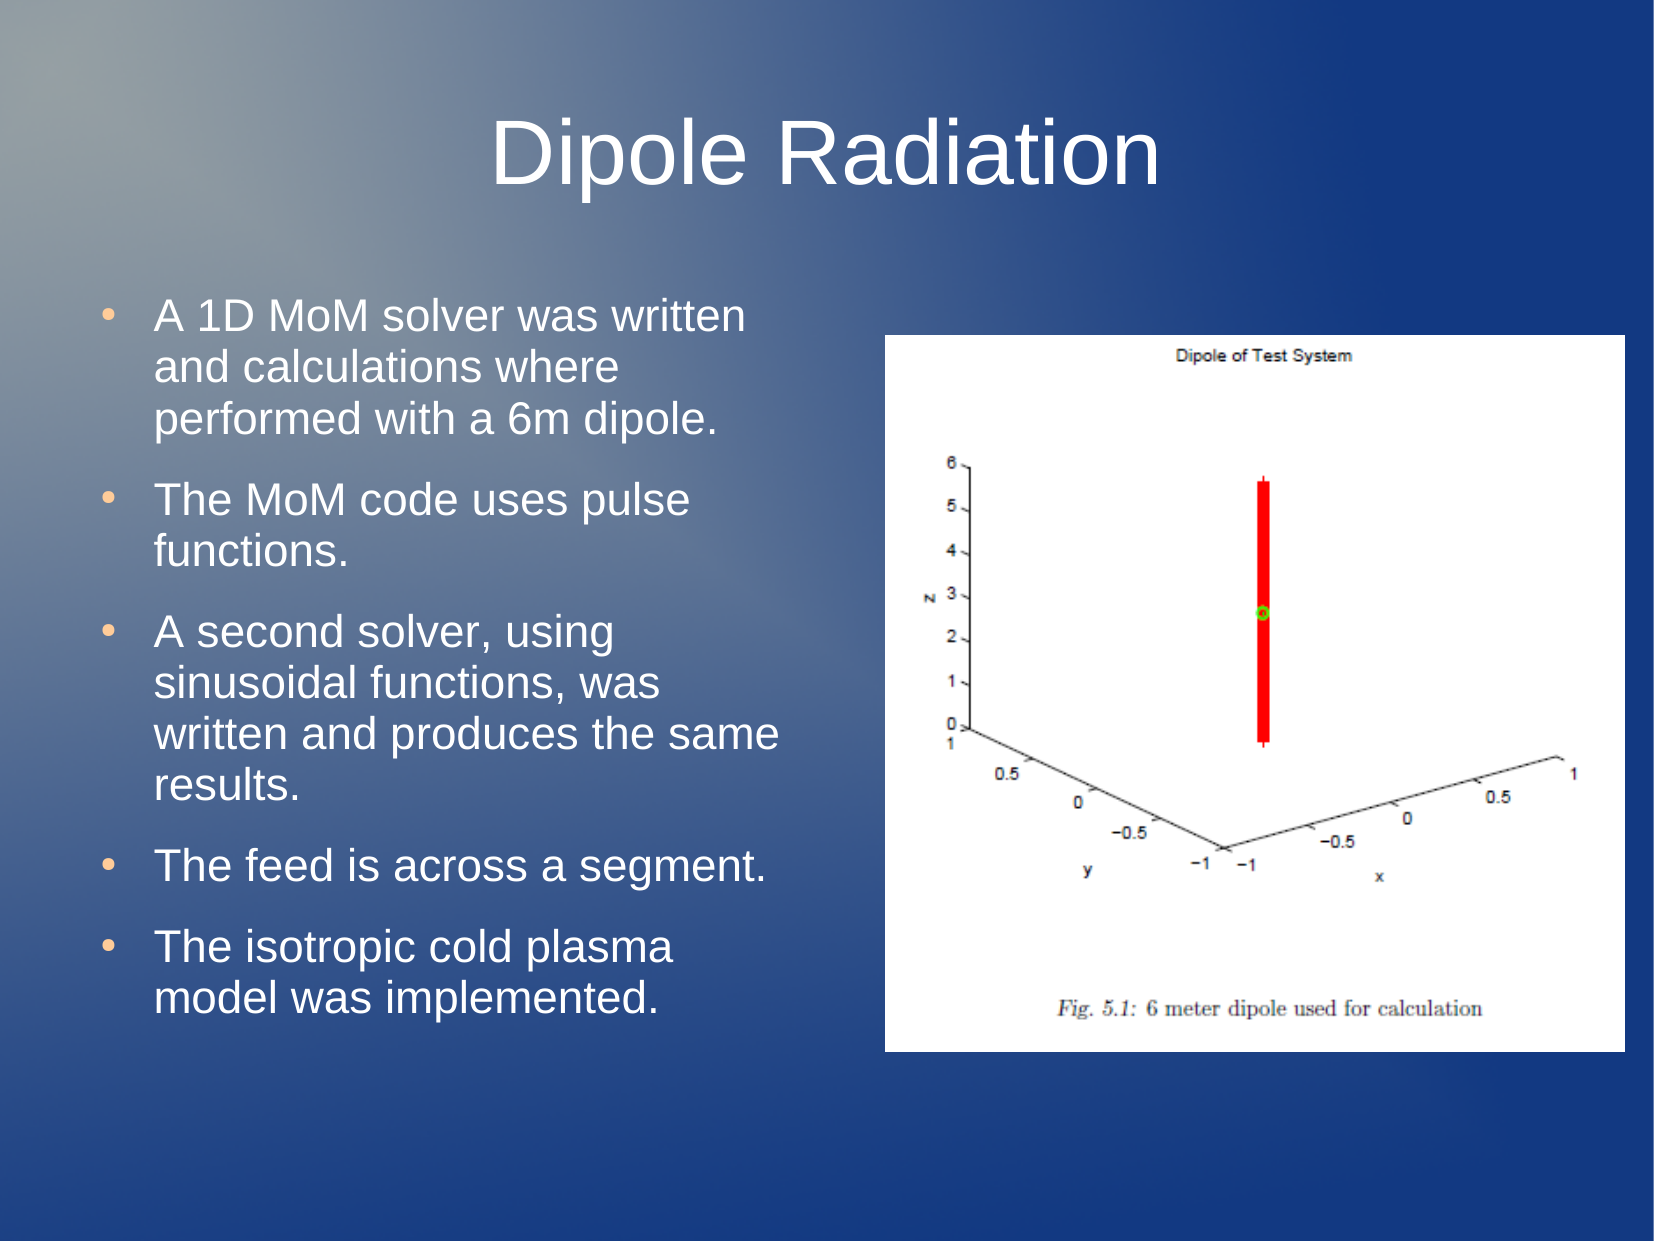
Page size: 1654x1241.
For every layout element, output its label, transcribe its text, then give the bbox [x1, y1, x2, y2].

picture [0, 0, 1654, 1241]
list A 1D MoM solver was written and calculations where performed with a 6m dipole. The MoM code uses pulse functions. A second solver, using sinusoidal functions, was written and produces the same results. The feed is across a segment. The isotropic cold plasma model was implemented. [82, 290, 809, 1094]
title Dipole Radiation [82, 56, 1571, 250]
